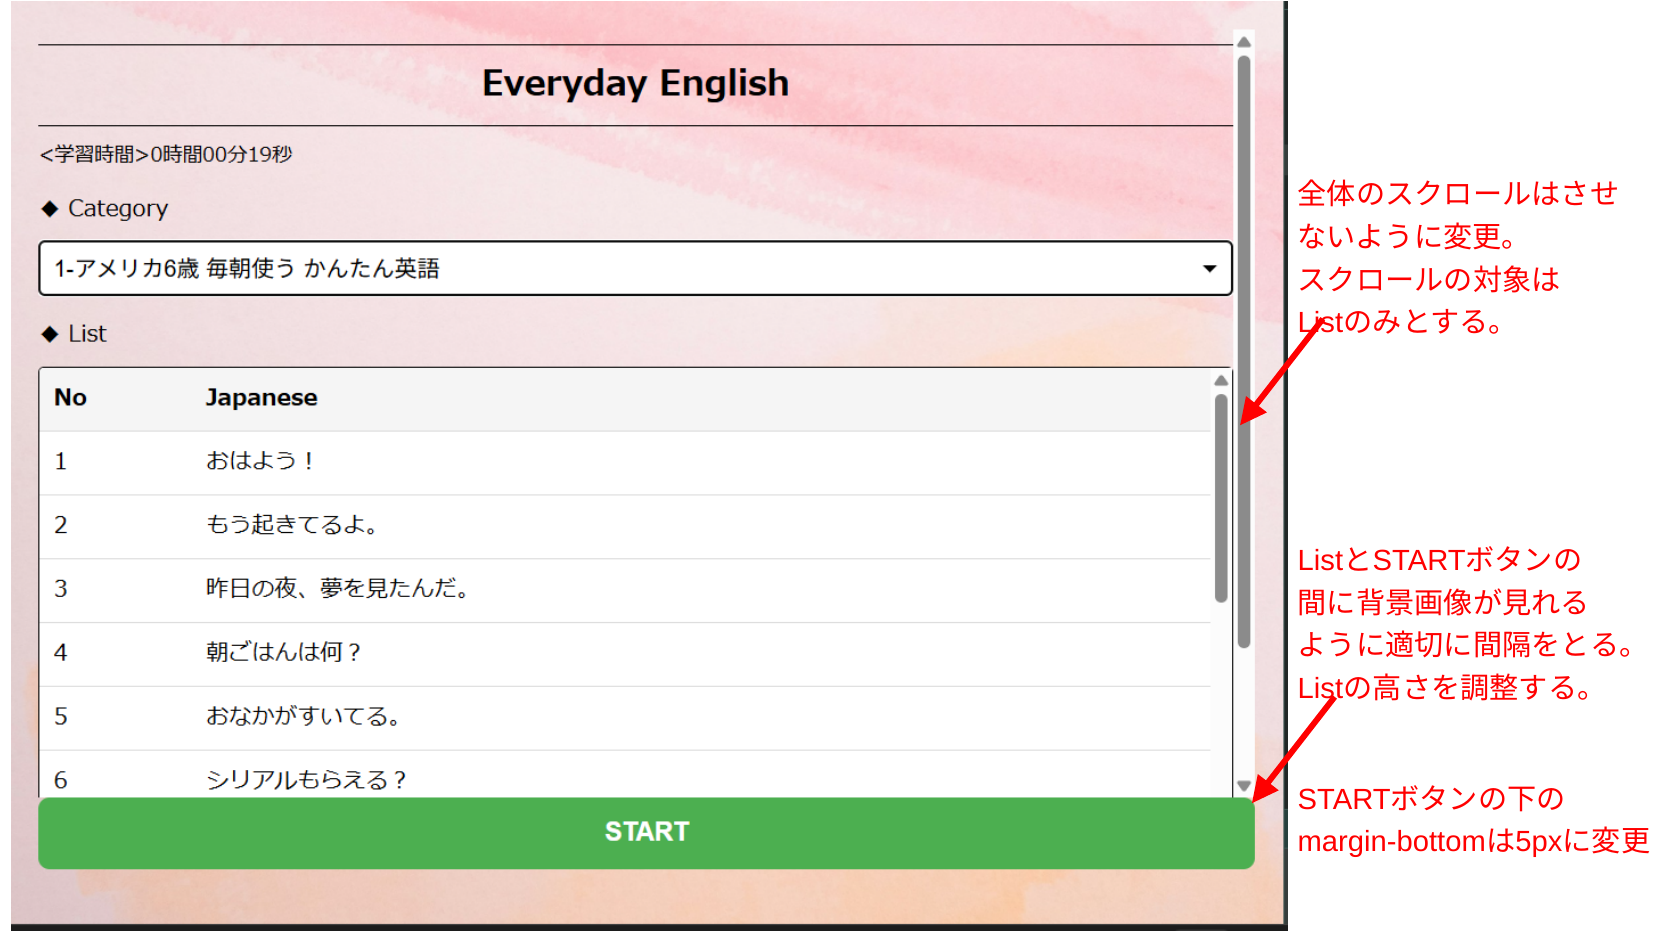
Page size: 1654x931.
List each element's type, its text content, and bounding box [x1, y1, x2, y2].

picture [11, 1, 1288, 931]
text_box 全体のスクロールはさせ ないように変更。 スクロールの対象は Listのみとする。 [1282, 163, 1654, 319]
text_box STARTボタンの下の margin-bottomは5pxに変更 [1282, 767, 1654, 854]
text_box ListとSTARTボタンの 間に背景画像が見れる ように適切に間隔をとる。 Listの高さを調整する。 [1282, 529, 1654, 686]
